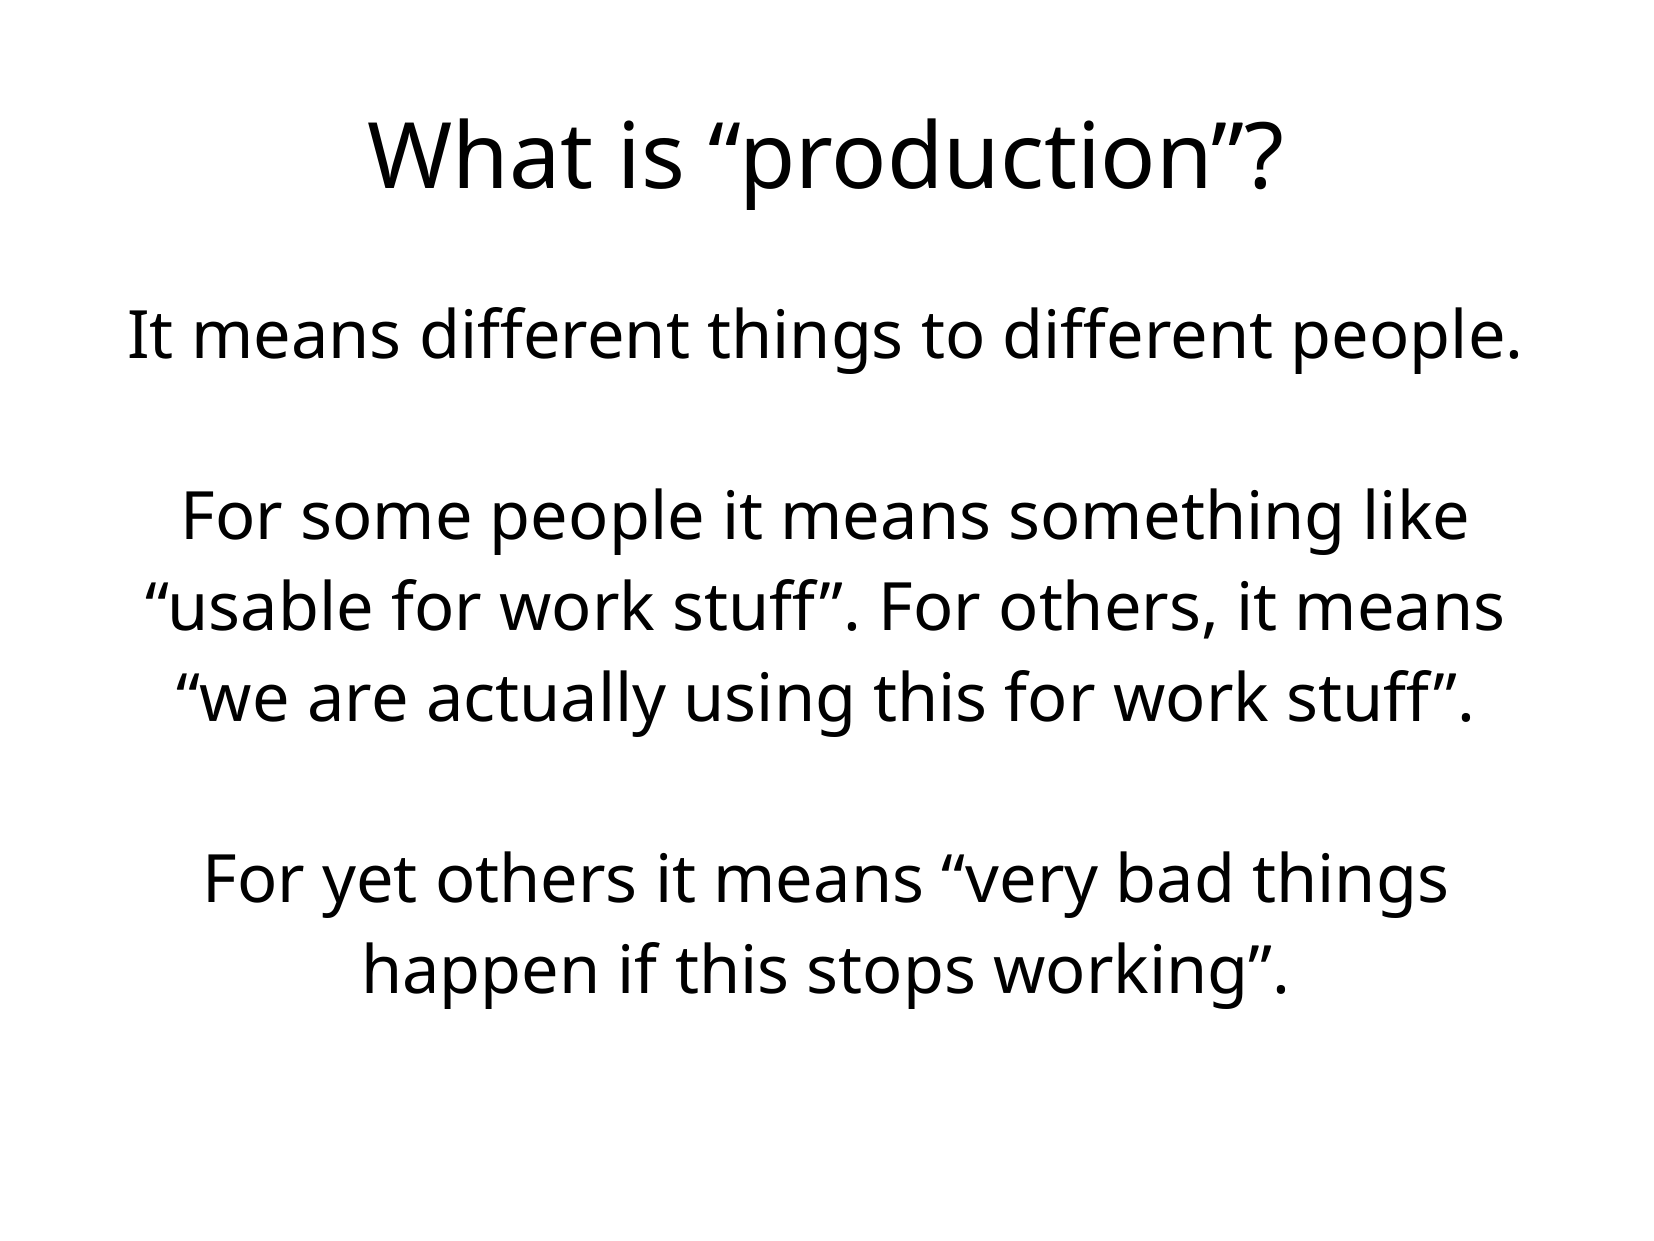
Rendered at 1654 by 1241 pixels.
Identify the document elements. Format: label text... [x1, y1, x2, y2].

title What is “production”? [82, 49, 1571, 257]
subtitle It means different things to different people. For some people it means something like “usable for work stuff”. For others, it means “we are actually using this for work stuff”. For yet others it means “very bad things happen if this stops working”. [82, 274, 1571, 1026]
